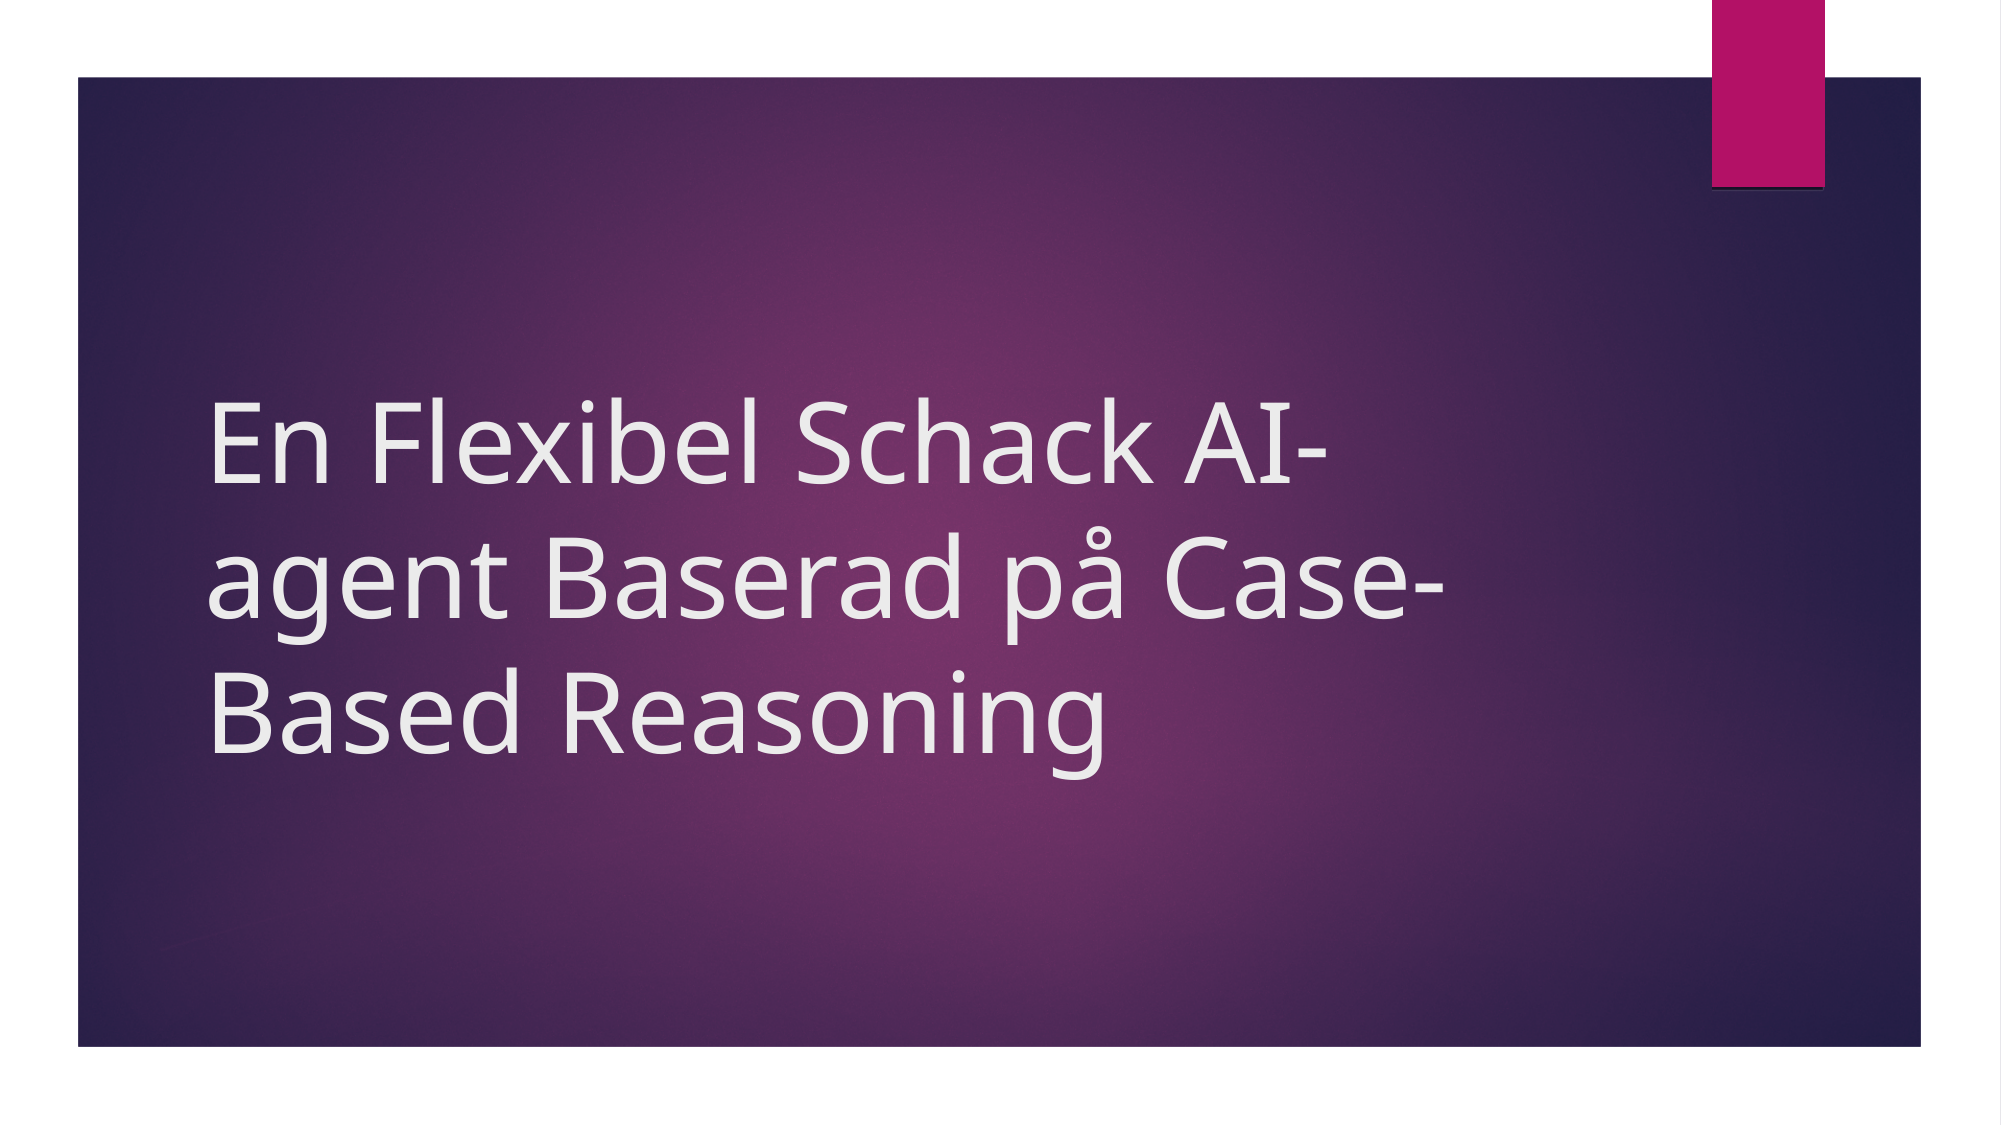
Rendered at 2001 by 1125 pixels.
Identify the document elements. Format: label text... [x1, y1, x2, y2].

title En Flexibel Schack AI-agent Baserad på Case-Based Reasoning [189, 344, 1638, 784]
